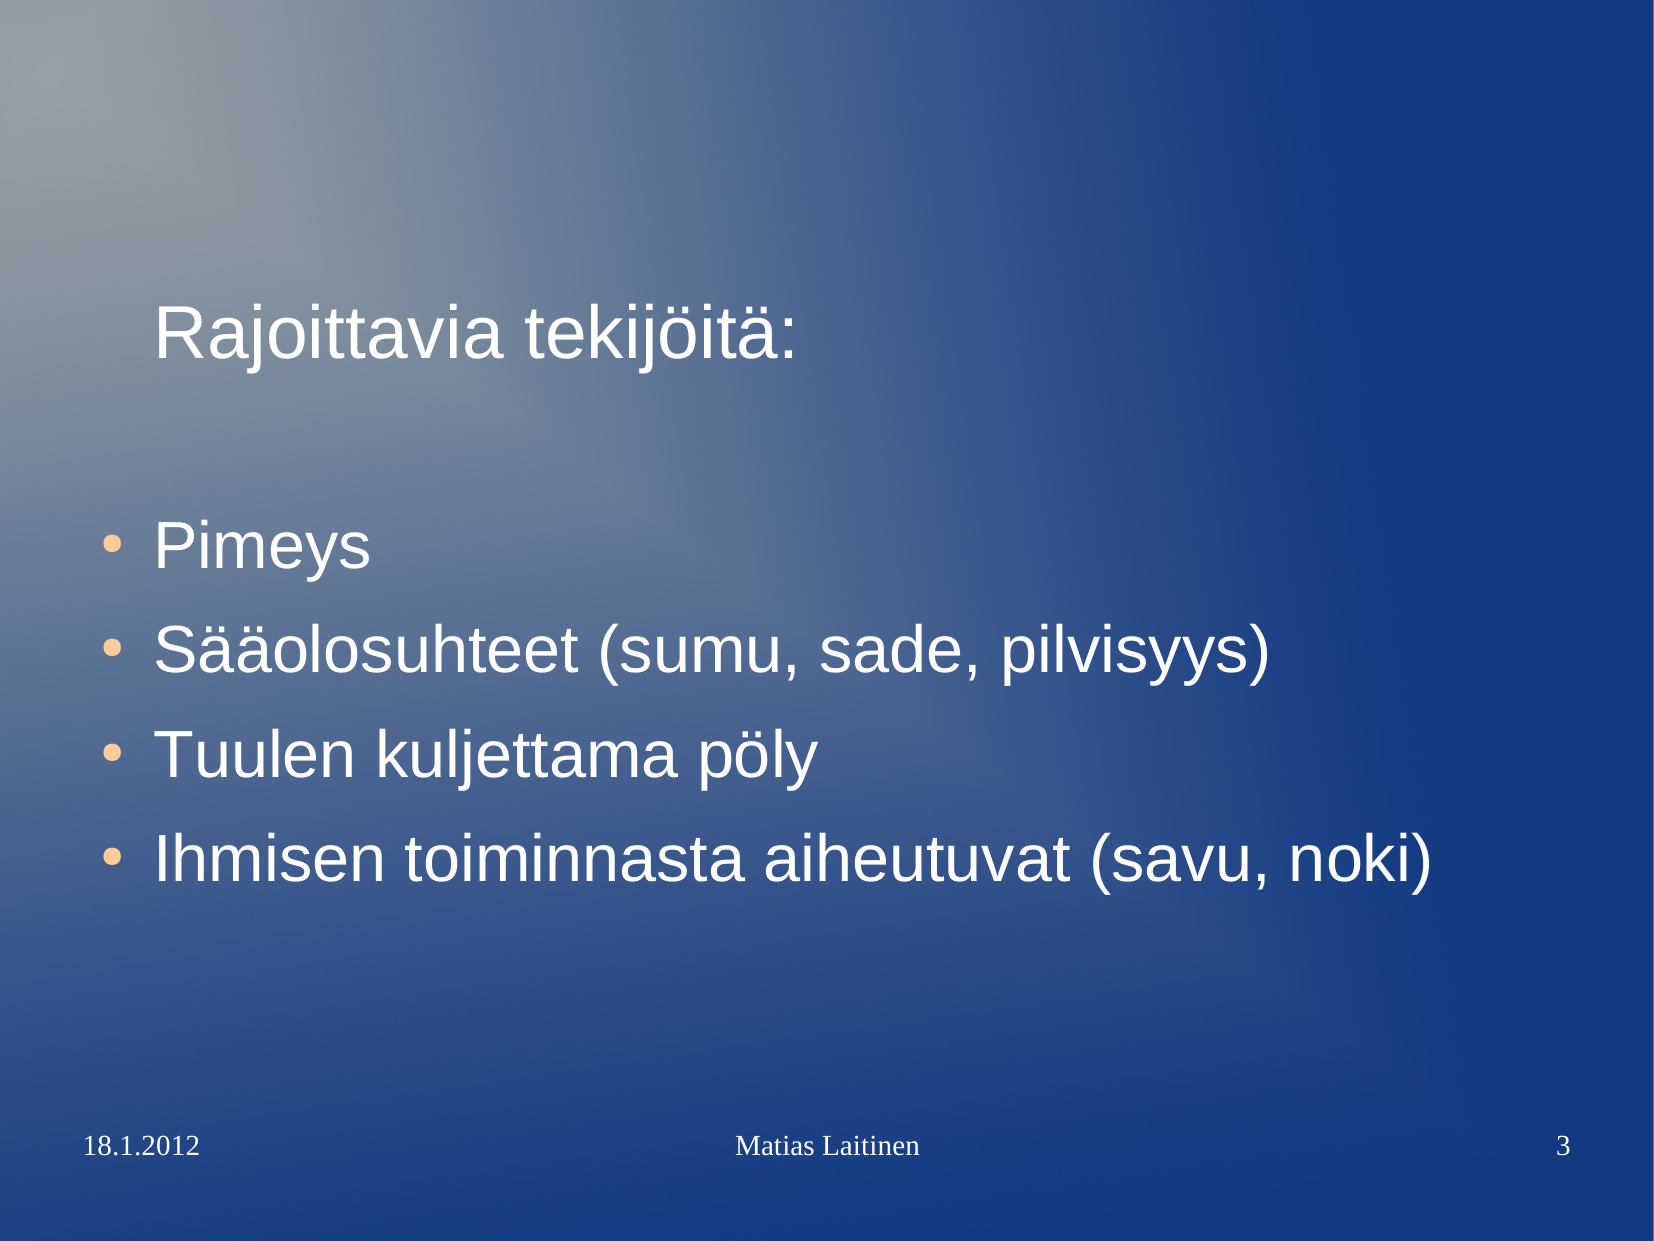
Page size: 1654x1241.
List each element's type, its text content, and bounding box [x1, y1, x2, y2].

list Rajoittavia tekijöitä: Pimeys Sääolosuhteet (sumu, sade, pilvisyys) Tuulen kuljettama pöly Ihmisen toiminnasta aiheutuvat (savu, noki) [82, 290, 1571, 1109]
picture [0, 0, 1654, 1241]
